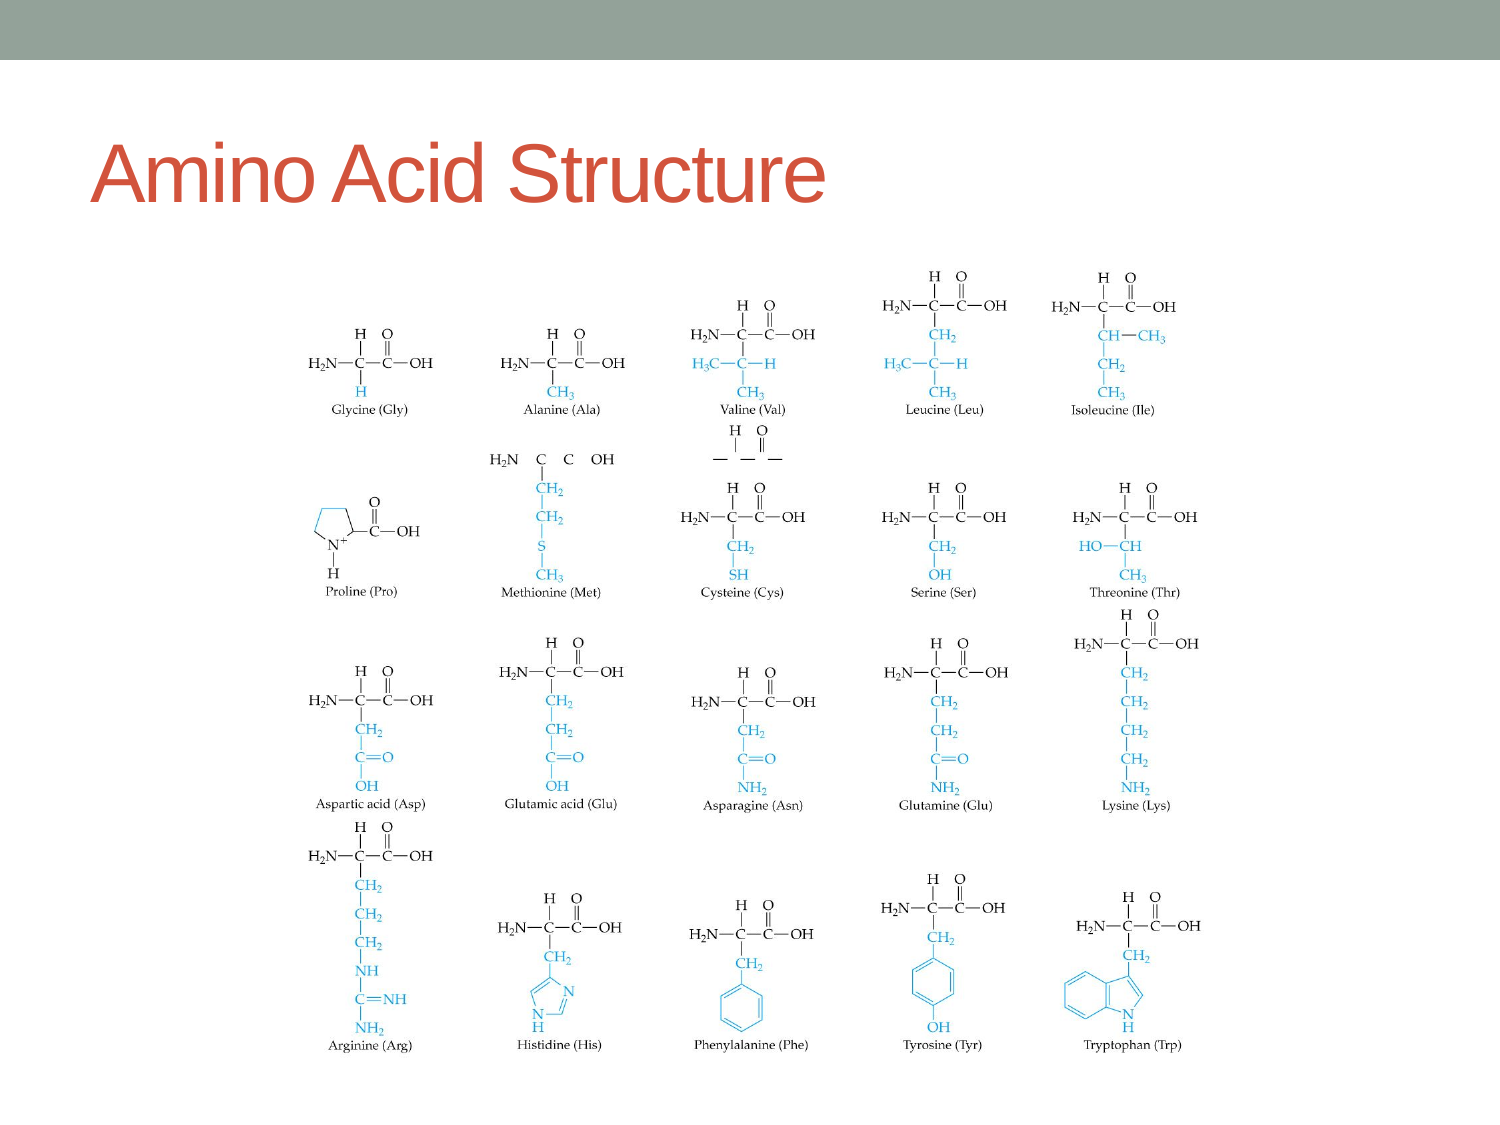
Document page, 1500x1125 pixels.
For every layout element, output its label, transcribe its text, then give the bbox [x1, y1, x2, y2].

picture [75, 262, 1425, 1063]
title Amino Acid Structure [75, 87, 1425, 250]
